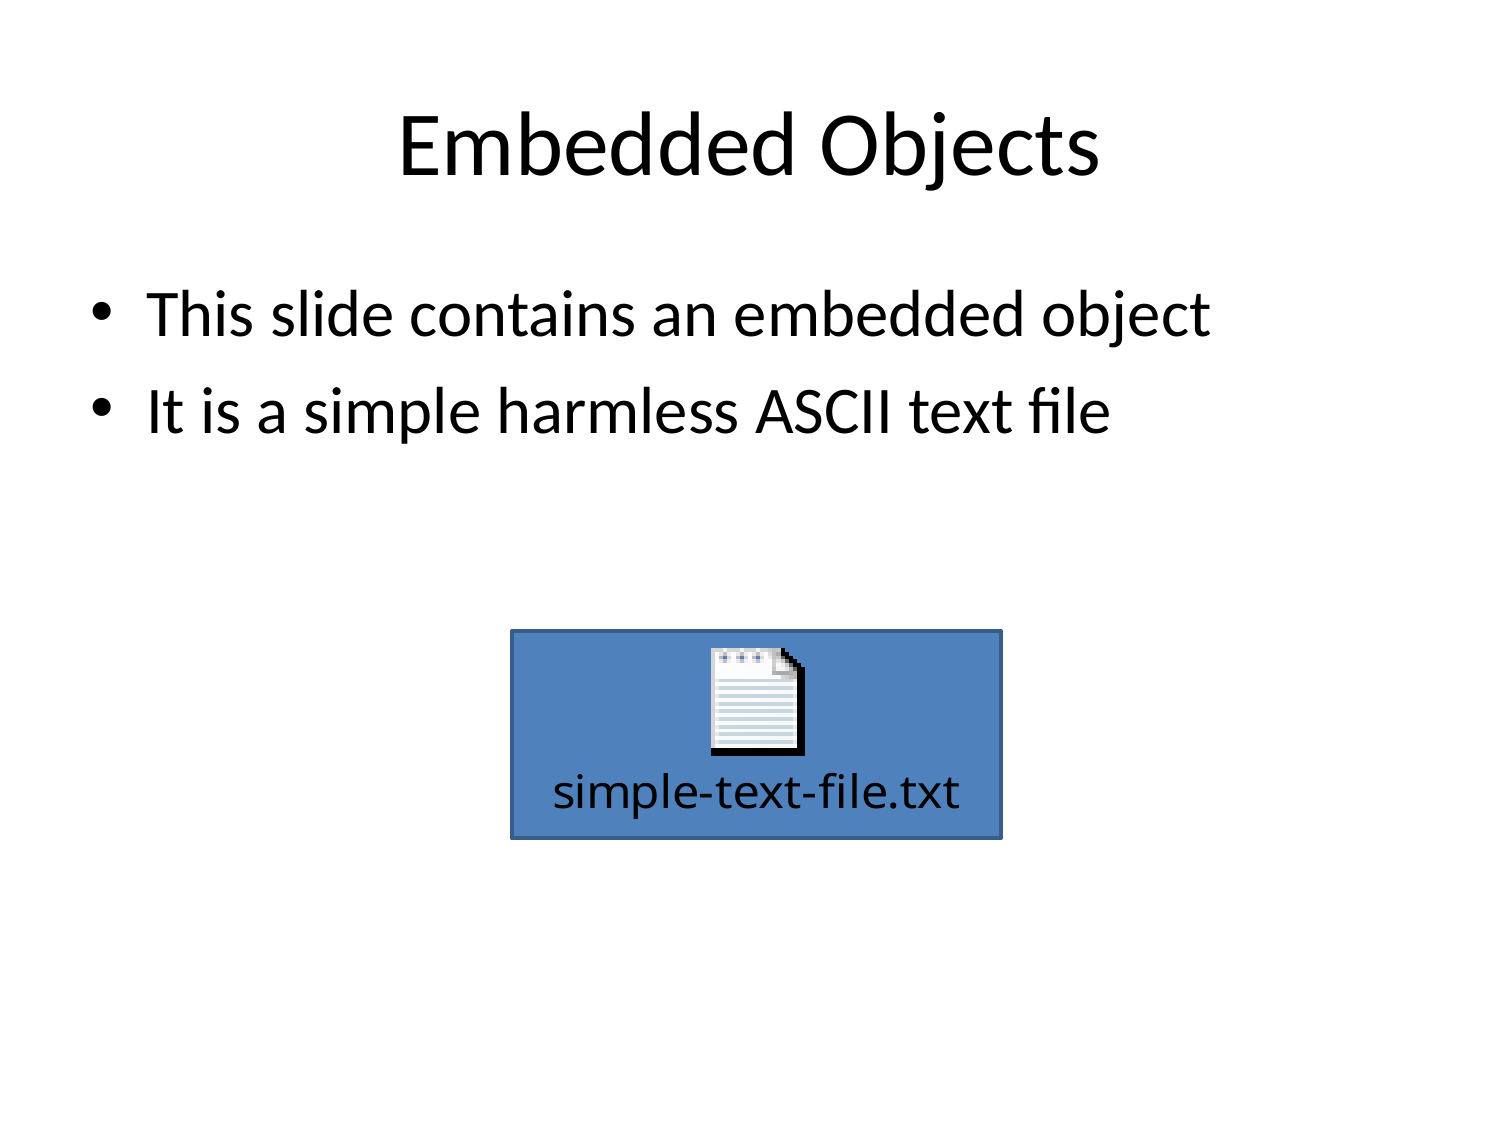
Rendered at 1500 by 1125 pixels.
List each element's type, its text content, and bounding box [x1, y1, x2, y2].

title Embedded Objects [75, 45, 1426, 233]
chart [513, 633, 999, 837]
list This slide contains an embedded object It is a simple harmless ASCII text file [75, 262, 1426, 528]
